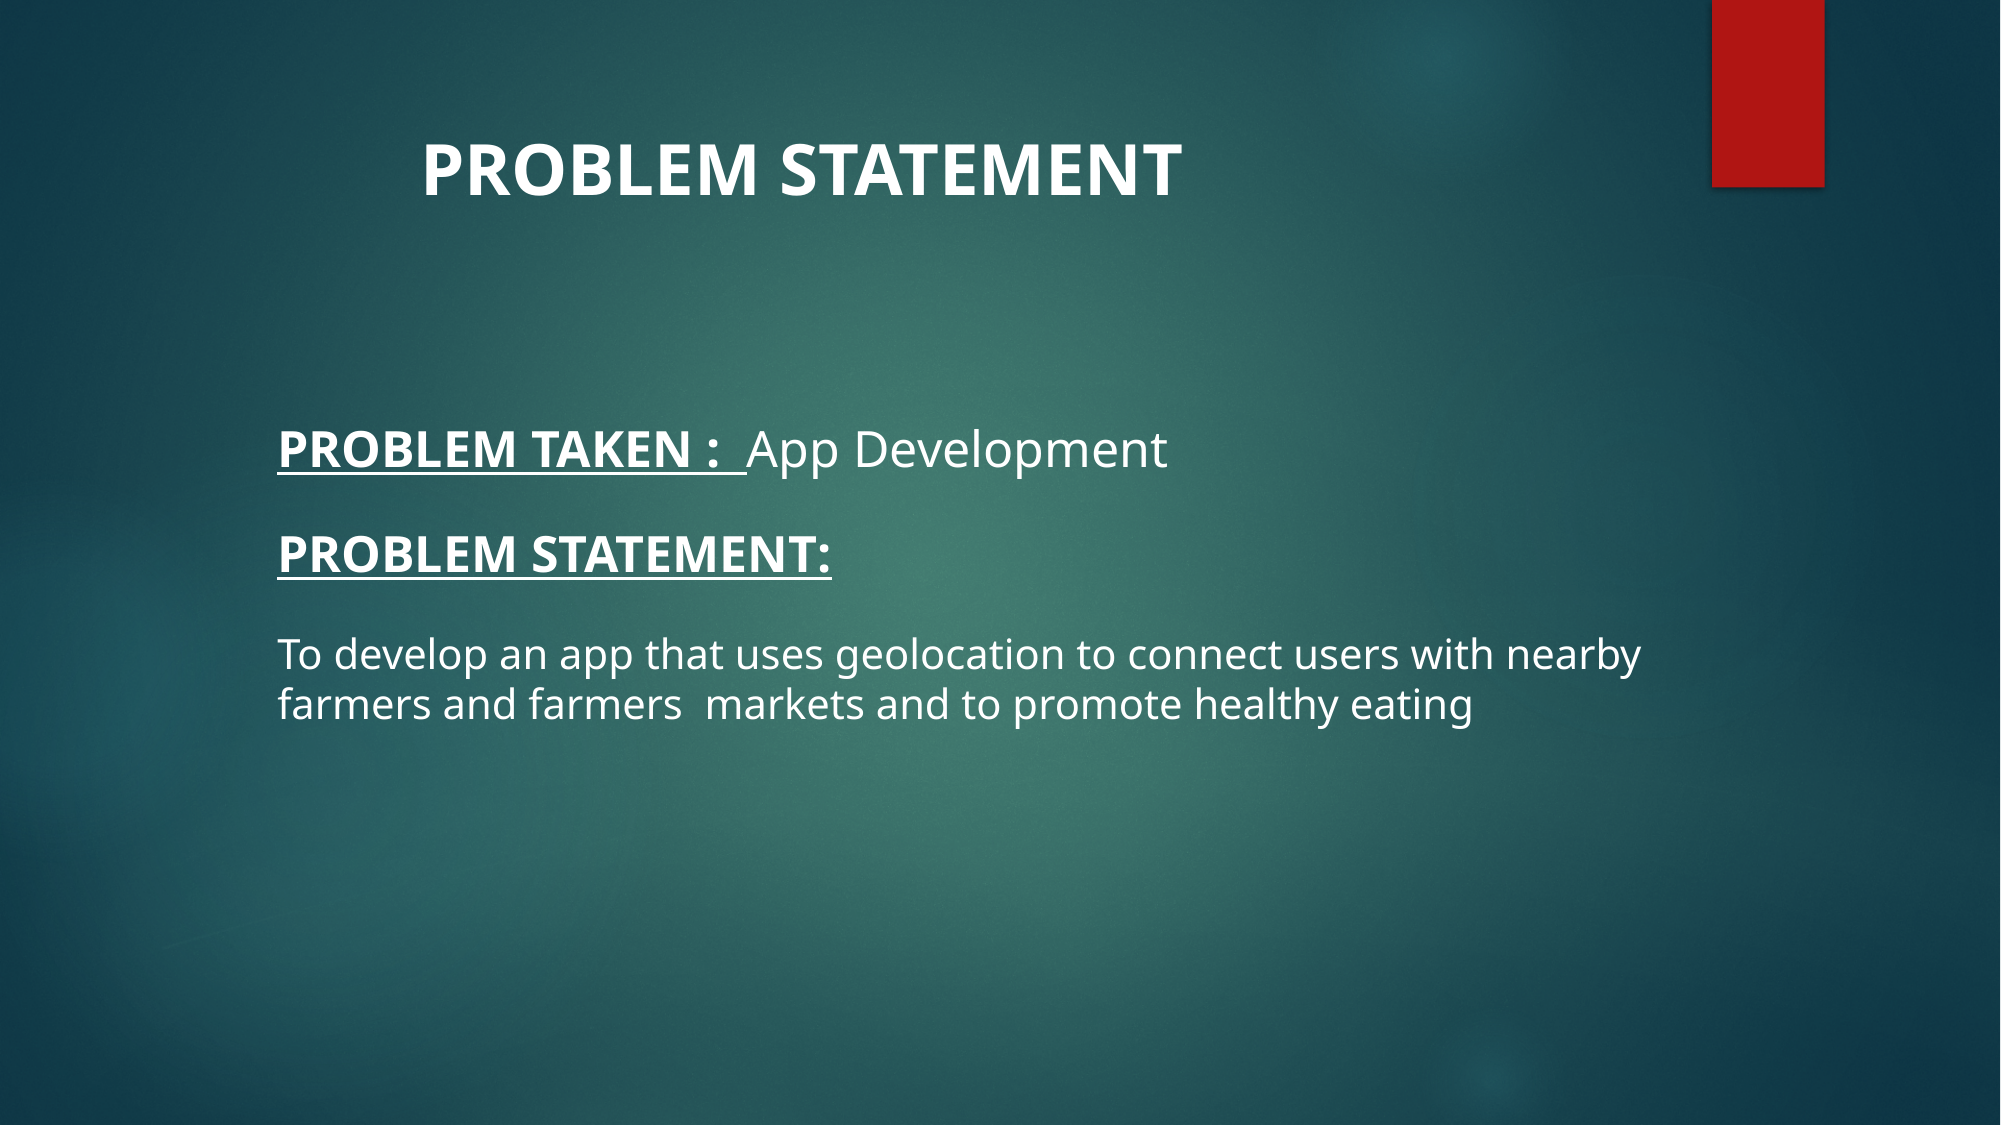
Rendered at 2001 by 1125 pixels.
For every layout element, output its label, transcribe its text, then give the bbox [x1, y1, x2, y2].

text_box PROBLEM STATEMENT [333, 117, 1289, 263]
picture [0, 0, 2001, 1125]
text_box PROBLEM TAKEN : App Development PROBLEM STATEMENT: To develop an app that uses geolocation to connect users with nearby farmers and farmers markets and to promote healthy eating [262, 410, 1782, 736]
